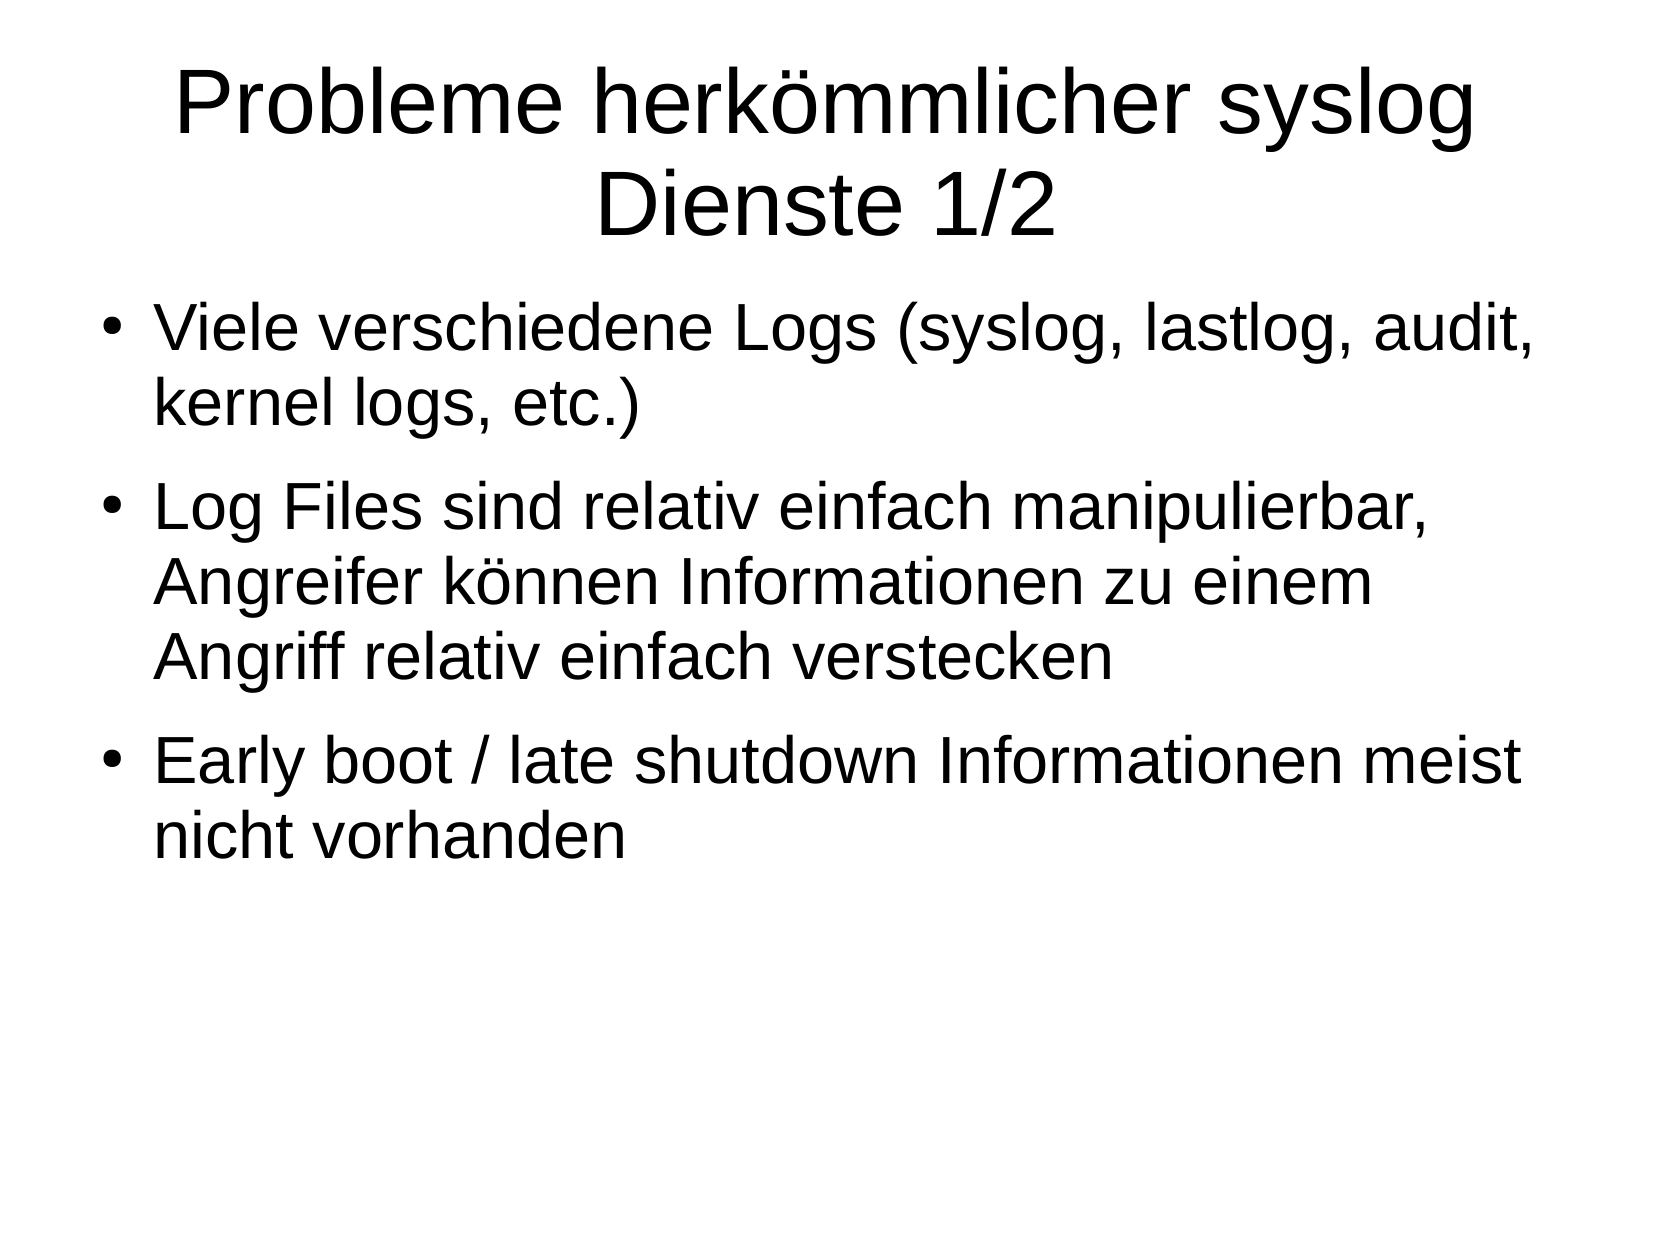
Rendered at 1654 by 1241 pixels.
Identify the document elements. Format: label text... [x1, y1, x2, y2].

title Probleme herkömmlicher syslog Dienste 1/2 [82, 49, 1571, 257]
list Viele verschiedene Logs (syslog, lastlog, audit, kernel logs, etc.) Log Files sind relativ einfach manipulierbar, Angreifer können Informationen zu einem Angriff relativ einfach verstecken Early boot / late shutdown Informationen meist nicht vorhanden [82, 290, 1571, 1010]
